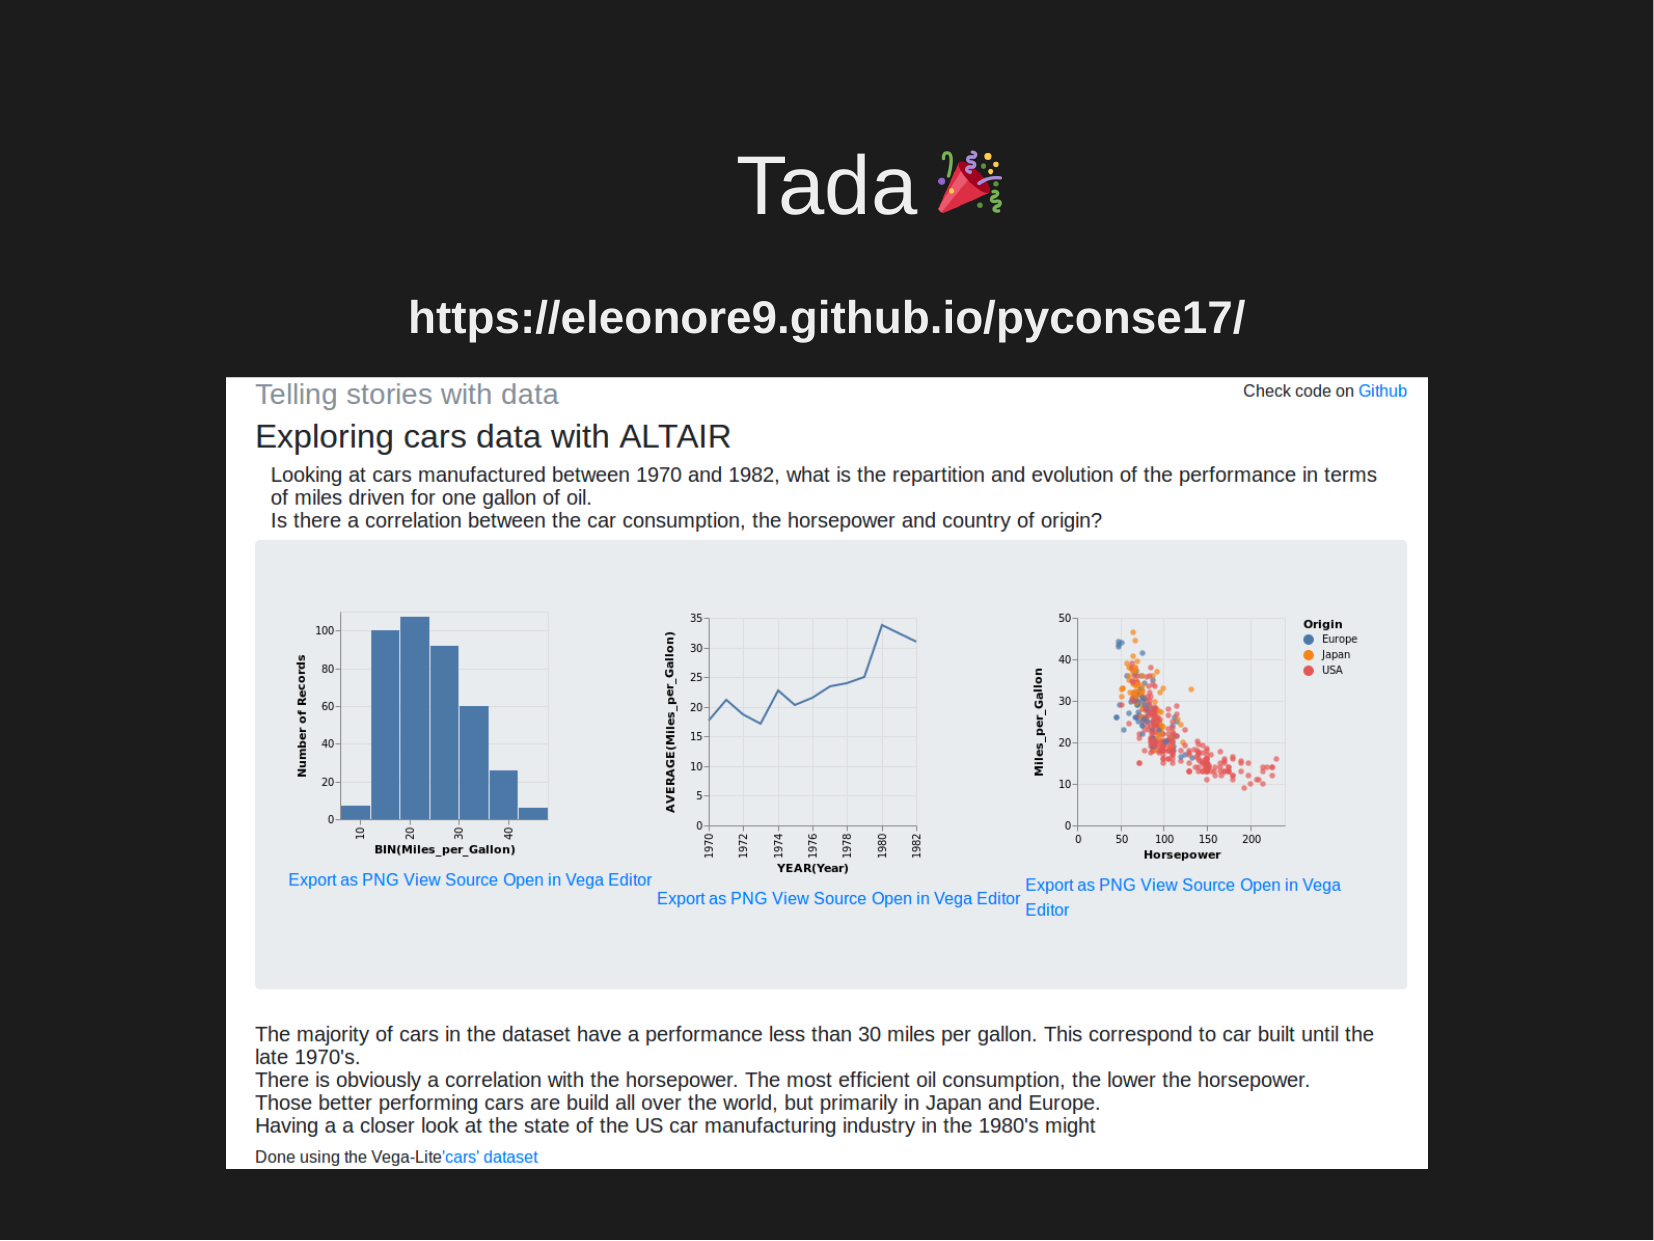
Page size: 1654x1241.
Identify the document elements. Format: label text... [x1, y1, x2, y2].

picture [226, 377, 1428, 1169]
text_box Tada https://eleonore9.github.io/pyconse17/ [82, 0, 1572, 697]
picture [938, 149, 1002, 213]
